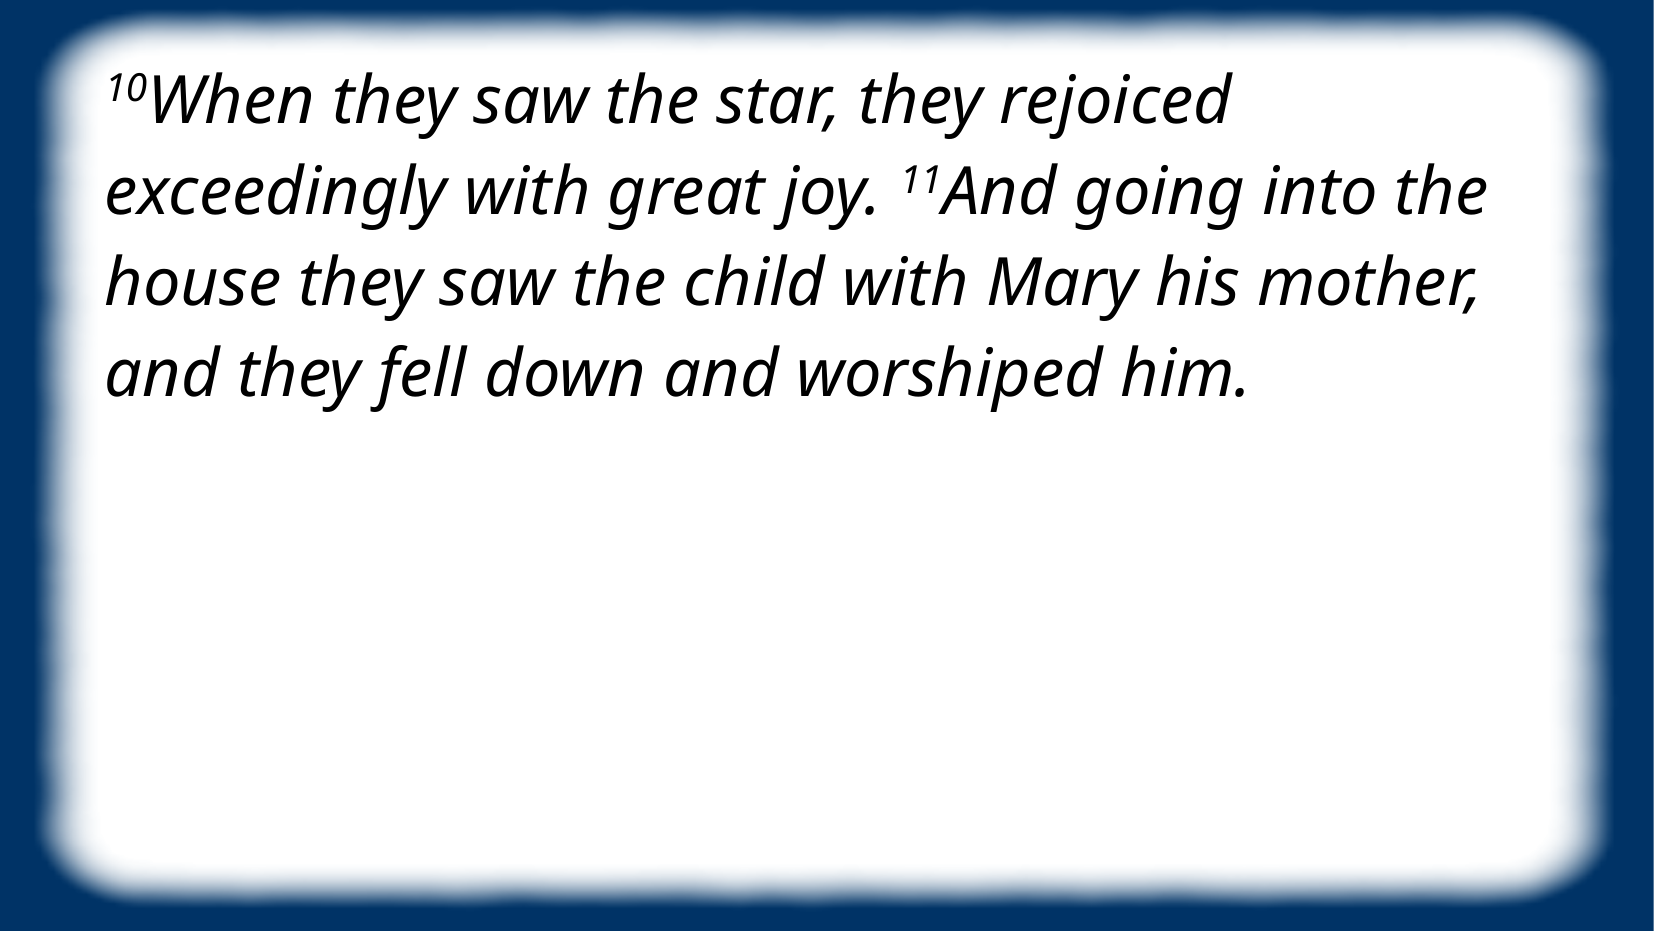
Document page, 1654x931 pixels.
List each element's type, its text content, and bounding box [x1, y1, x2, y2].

picture [0, 0, 1654, 931]
text_box 10When they saw the star, they rejoiced exceedingly with great joy. 11And going into the house they saw the child with Mary his mother, and they fell down and worshiped him. [90, 45, 1561, 415]
